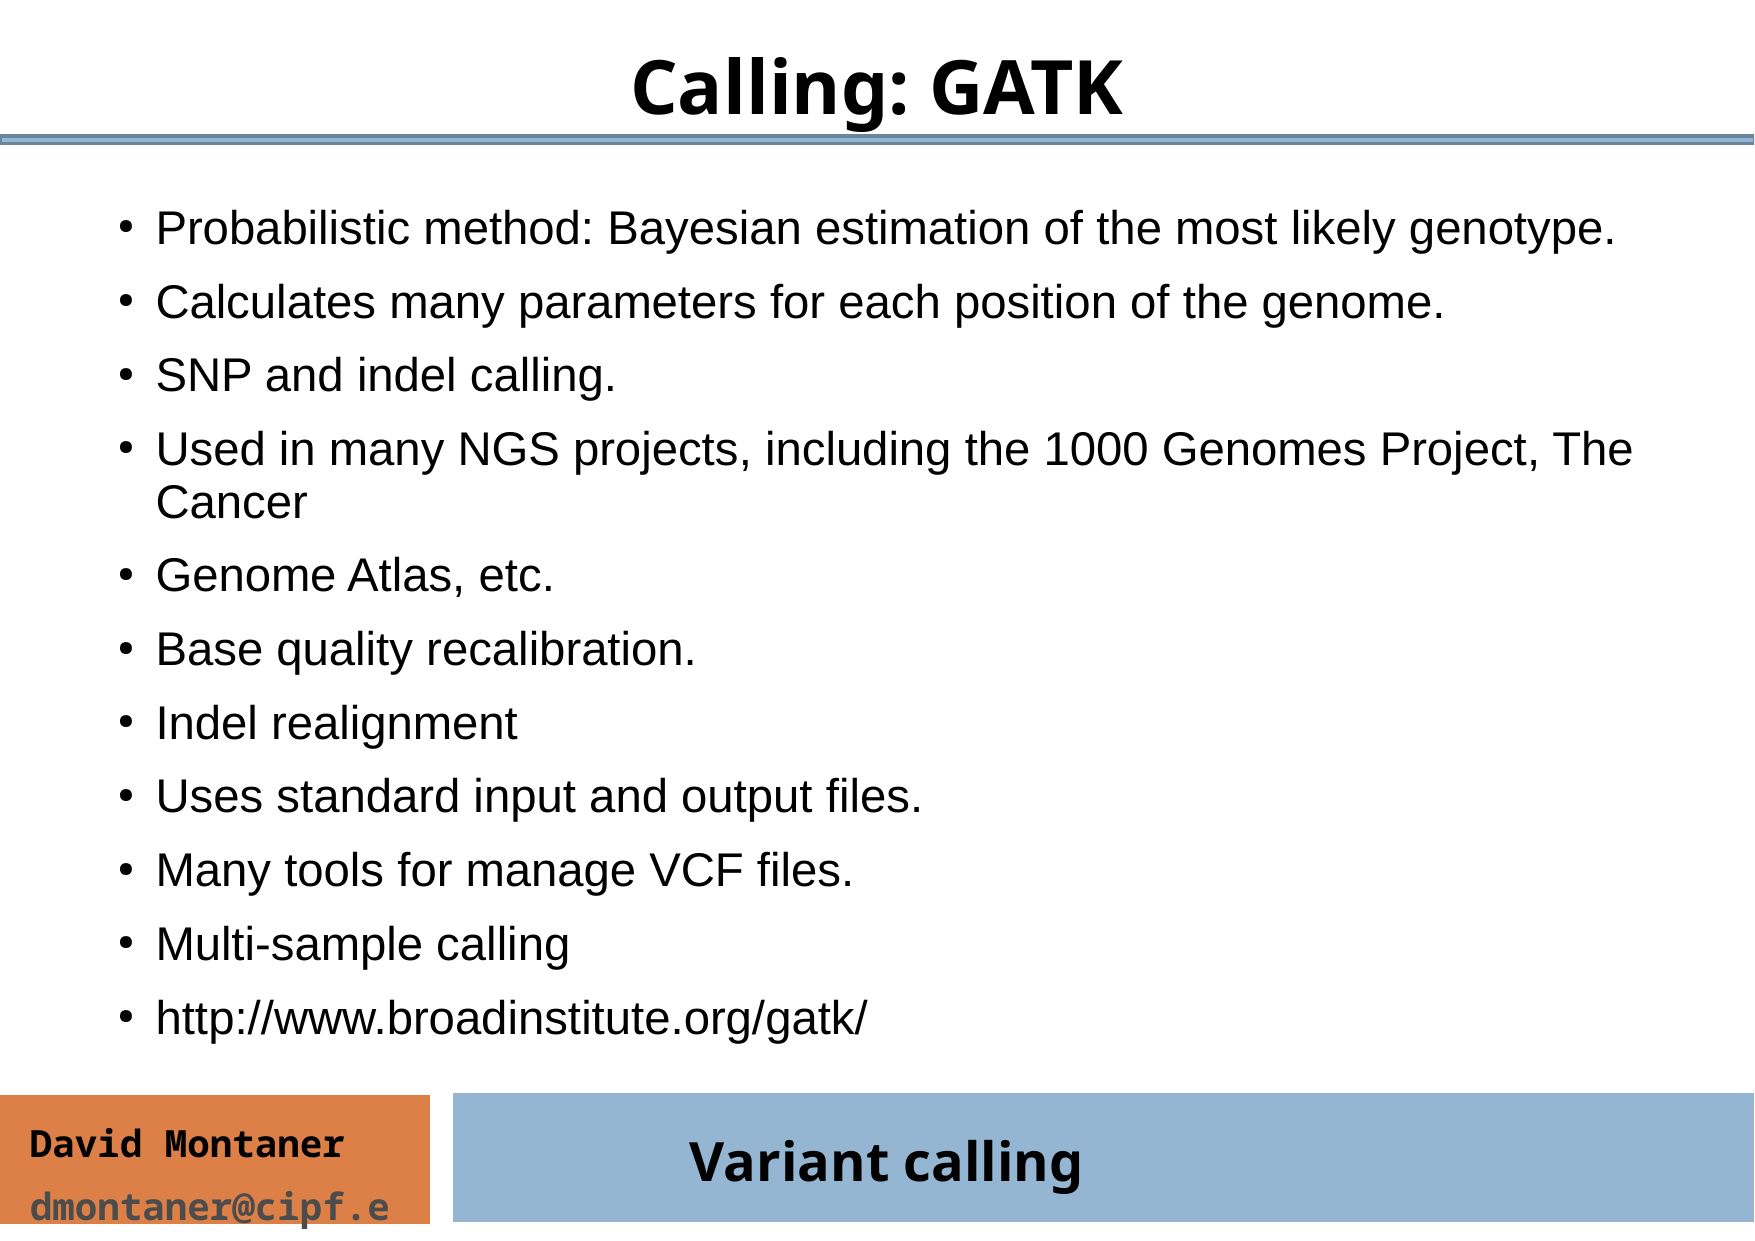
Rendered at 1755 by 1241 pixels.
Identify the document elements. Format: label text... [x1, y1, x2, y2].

text_box Calling: GATK [67, 27, 1688, 129]
text_box David Montaner dmontaner@cipf.es [15, 1110, 406, 1213]
text_box [0, 136, 1754, 144]
text_box Variant calling [675, 1116, 1726, 1194]
list Probabilistic method: Bayesian estimation of the most likely genotype. Calculates many parameters for each position of the genome. SNP and indel calling. Used in many NGS projects, including the 1000 Genomes Project, The Cancer Genome Atlas, etc. Base quality recalibration. Indel realignment Uses standard input and output files. Many tools for manage VCF files. Multi-sample calling http://www.broadinstitute.org/gatk/ [105, 201, 1649, 1054]
